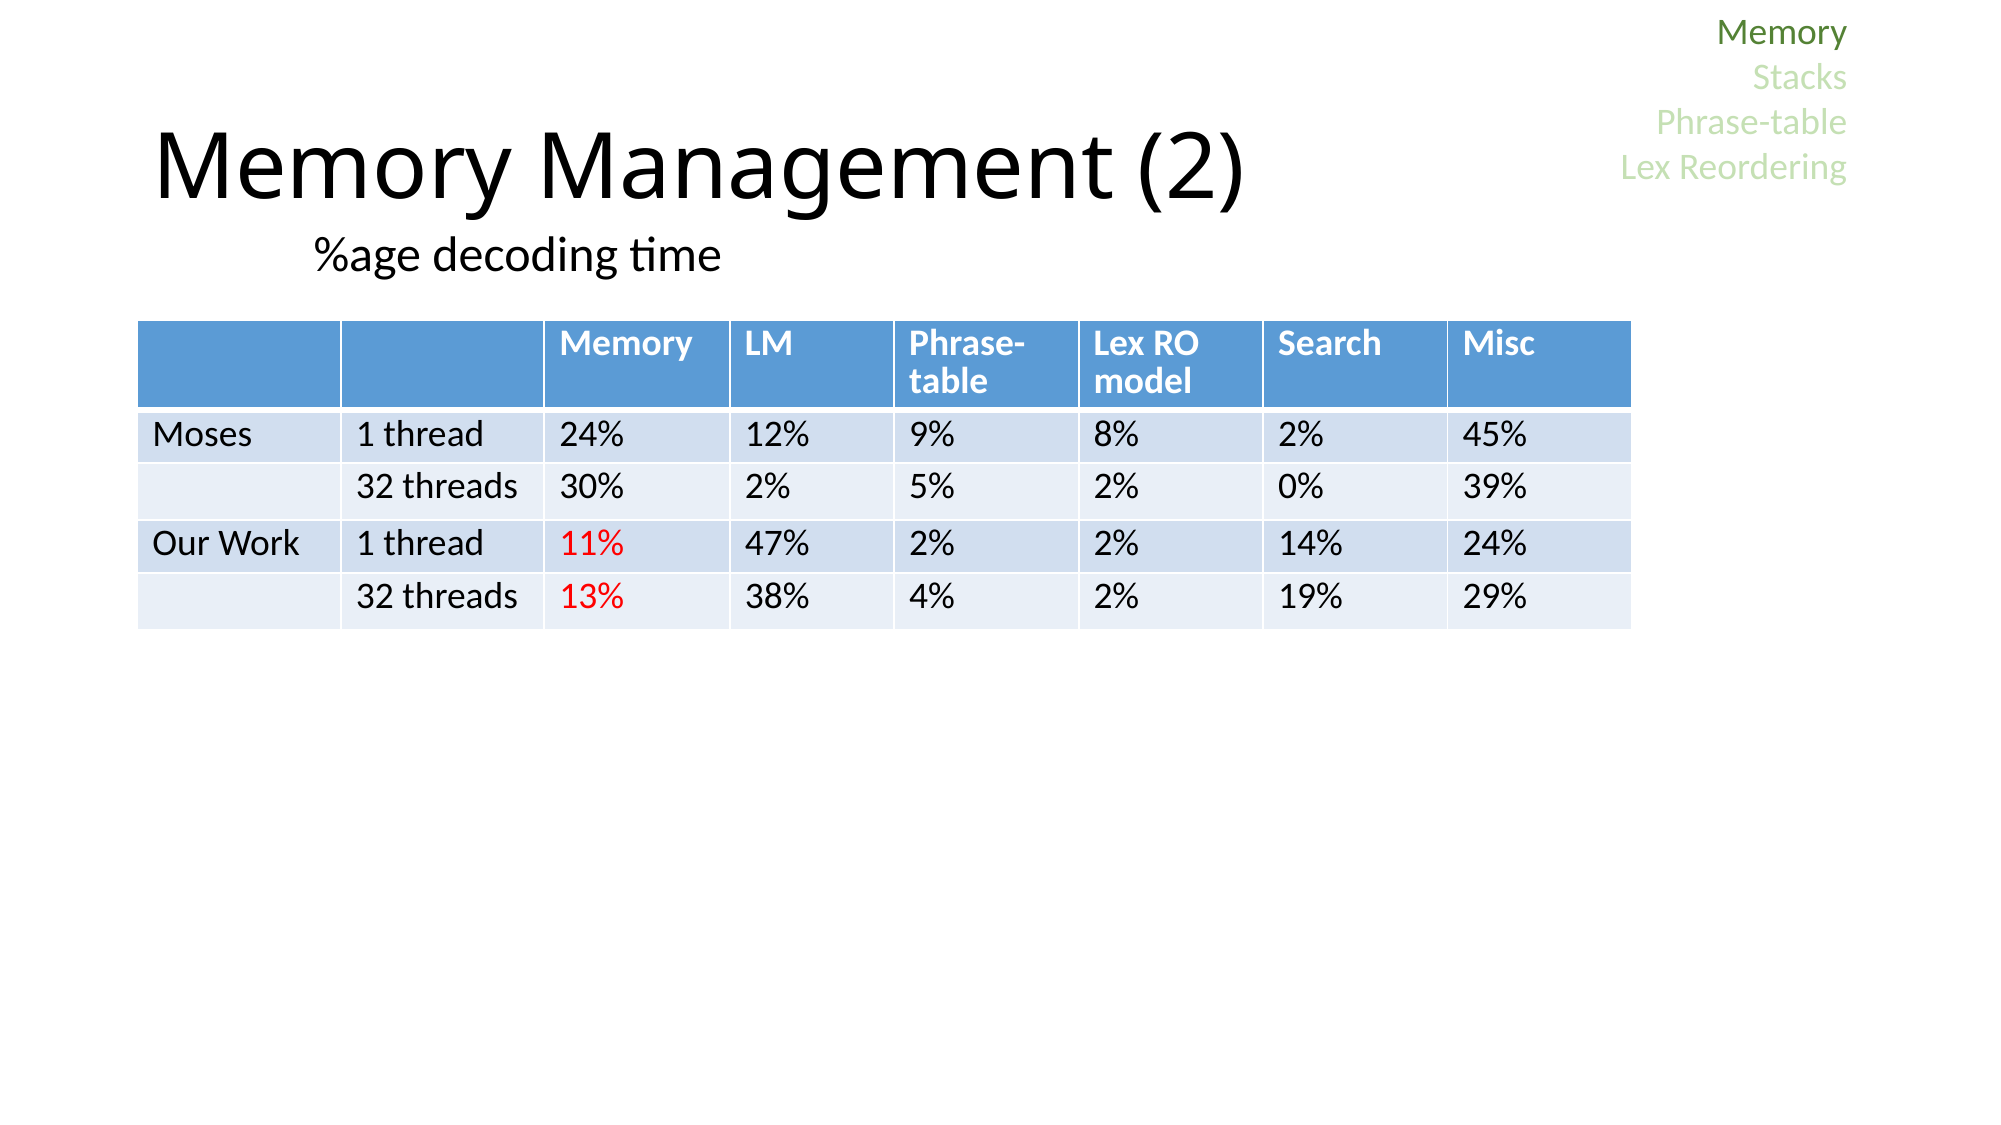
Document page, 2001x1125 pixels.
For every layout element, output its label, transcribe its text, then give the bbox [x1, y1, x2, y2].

table_cell 1 thread [342, 413, 543, 462]
table_cell 24% [1448, 521, 1631, 572]
table_header Phrase-table [895, 321, 1078, 407]
table_cell 38% [731, 574, 893, 629]
table_header Memory [545, 321, 729, 407]
table_header [138, 321, 340, 407]
table_cell 29% [1448, 574, 1631, 629]
table_cell 32 threads [342, 574, 543, 629]
table_cell 2% [1264, 413, 1447, 462]
table_cell 47% [731, 521, 893, 572]
table_cell 2% [1080, 574, 1262, 629]
table_cell 13% [545, 574, 729, 629]
table_cell 30% [545, 464, 729, 519]
table_cell 2% [1080, 521, 1262, 572]
table_cell 14% [1264, 521, 1447, 572]
table_cell 2% [731, 464, 893, 519]
table_cell 45% [1448, 413, 1631, 462]
table_cell Our Work [138, 521, 340, 572]
table_header Lex RO model [1080, 321, 1262, 407]
text_box Memory Management (2) [137, 59, 1863, 277]
table_cell 1 thread [342, 521, 543, 572]
table_cell [138, 574, 340, 629]
table_cell 19% [1264, 574, 1447, 629]
table_cell 5% [895, 464, 1078, 519]
table_cell 4% [895, 574, 1078, 629]
table_cell [138, 464, 340, 519]
table_cell 2% [895, 521, 1078, 572]
table_cell 24% [545, 413, 729, 462]
table_cell Moses [138, 413, 340, 462]
table_header LM [731, 321, 893, 407]
table_cell 8% [1080, 413, 1262, 462]
text_box Memory Stacks Phrase-table Lex Reordering [1584, 0, 1863, 195]
table_cell 39% [1448, 464, 1631, 519]
text_box %age decoding time [298, 214, 774, 289]
table_header [342, 321, 543, 407]
table_cell 32 threads [342, 464, 543, 519]
table_cell 12% [731, 413, 893, 462]
table_cell 2% [1080, 464, 1262, 519]
table_header Search [1264, 321, 1447, 407]
table_cell 0% [1264, 464, 1447, 519]
table_cell 9% [895, 413, 1078, 462]
table_cell 11% [545, 521, 729, 572]
table_header Misc [1448, 321, 1631, 407]
